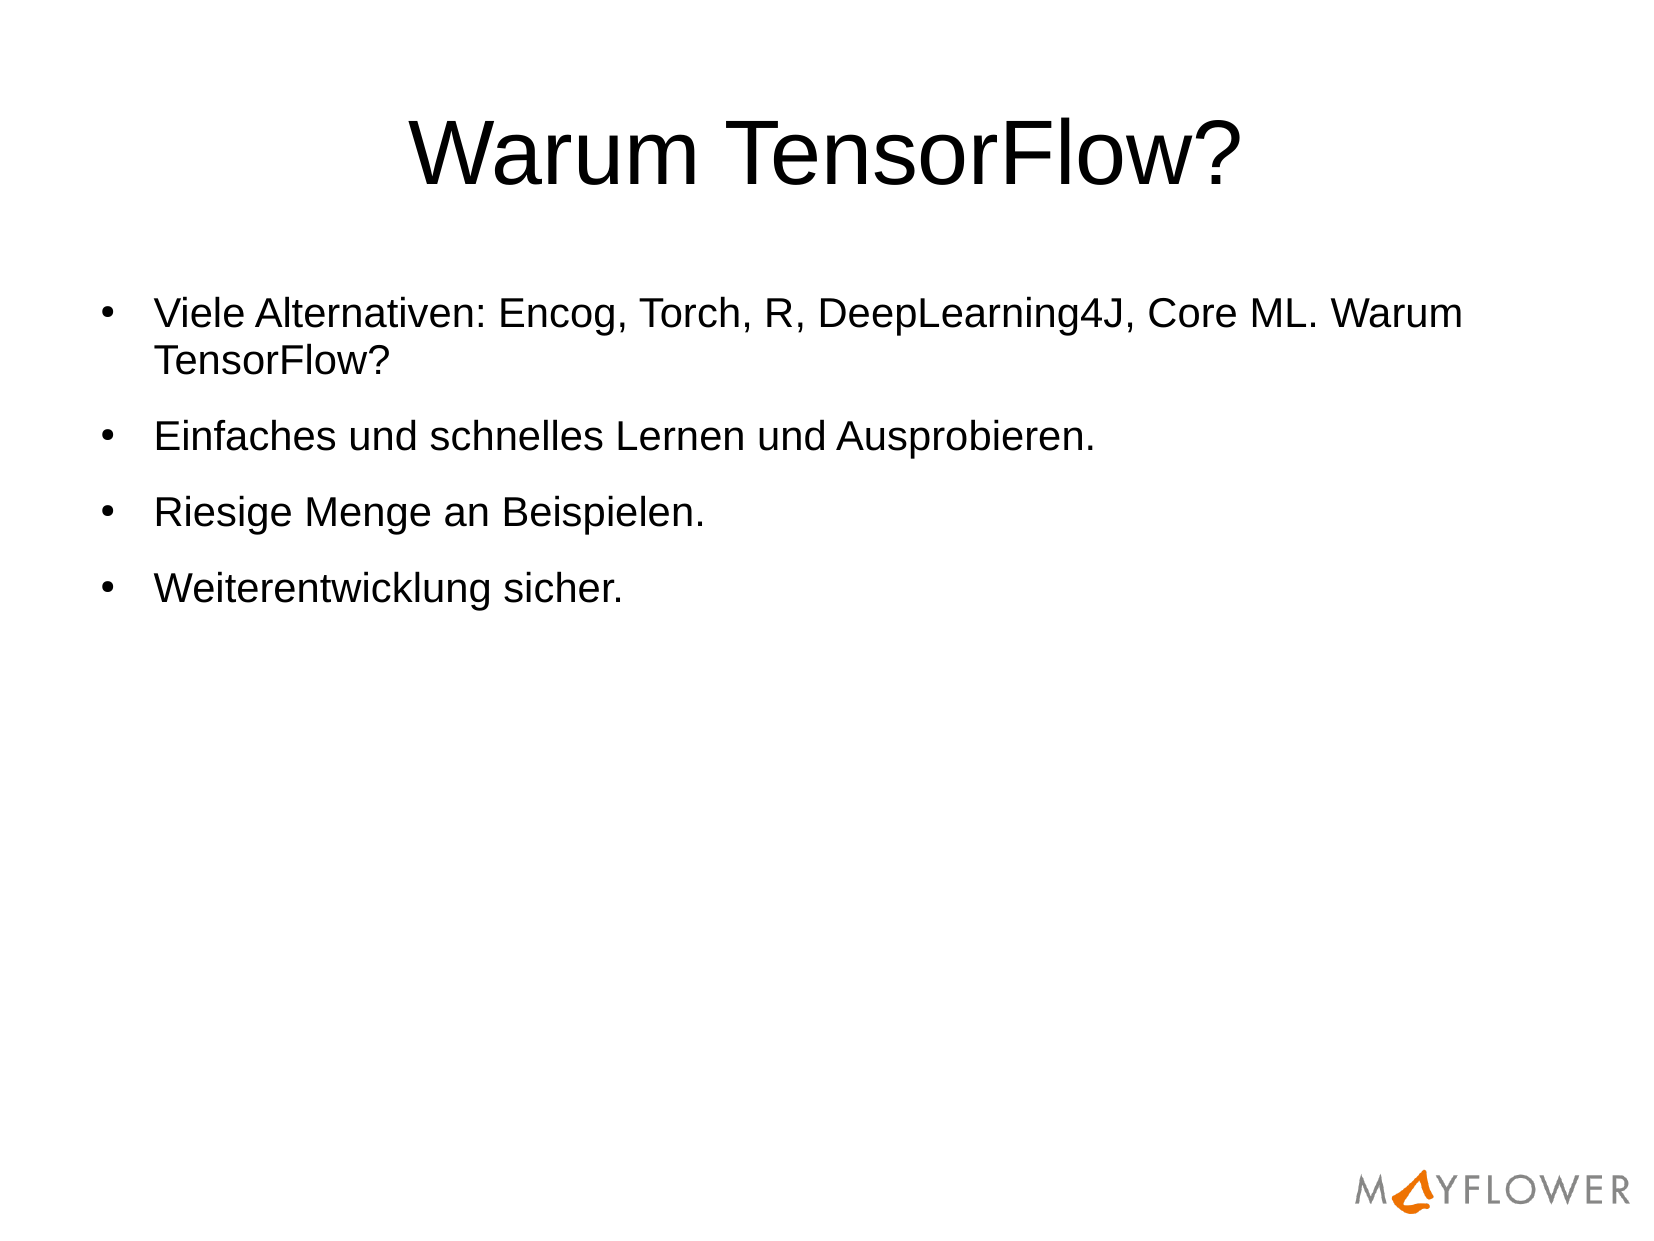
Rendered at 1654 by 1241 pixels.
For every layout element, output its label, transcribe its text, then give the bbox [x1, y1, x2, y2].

list Viele Alternativen: Encog, Torch, R, DeepLearning4J, Core ML. Warum TensorFlow? Einfaches und schnelles Lernen und Ausprobieren. Riesige Menge an Beispielen. Weiterentwicklung sicher. [82, 290, 1571, 1010]
title Warum TensorFlow? [82, 49, 1571, 257]
picture [1355, 1169, 1630, 1215]
